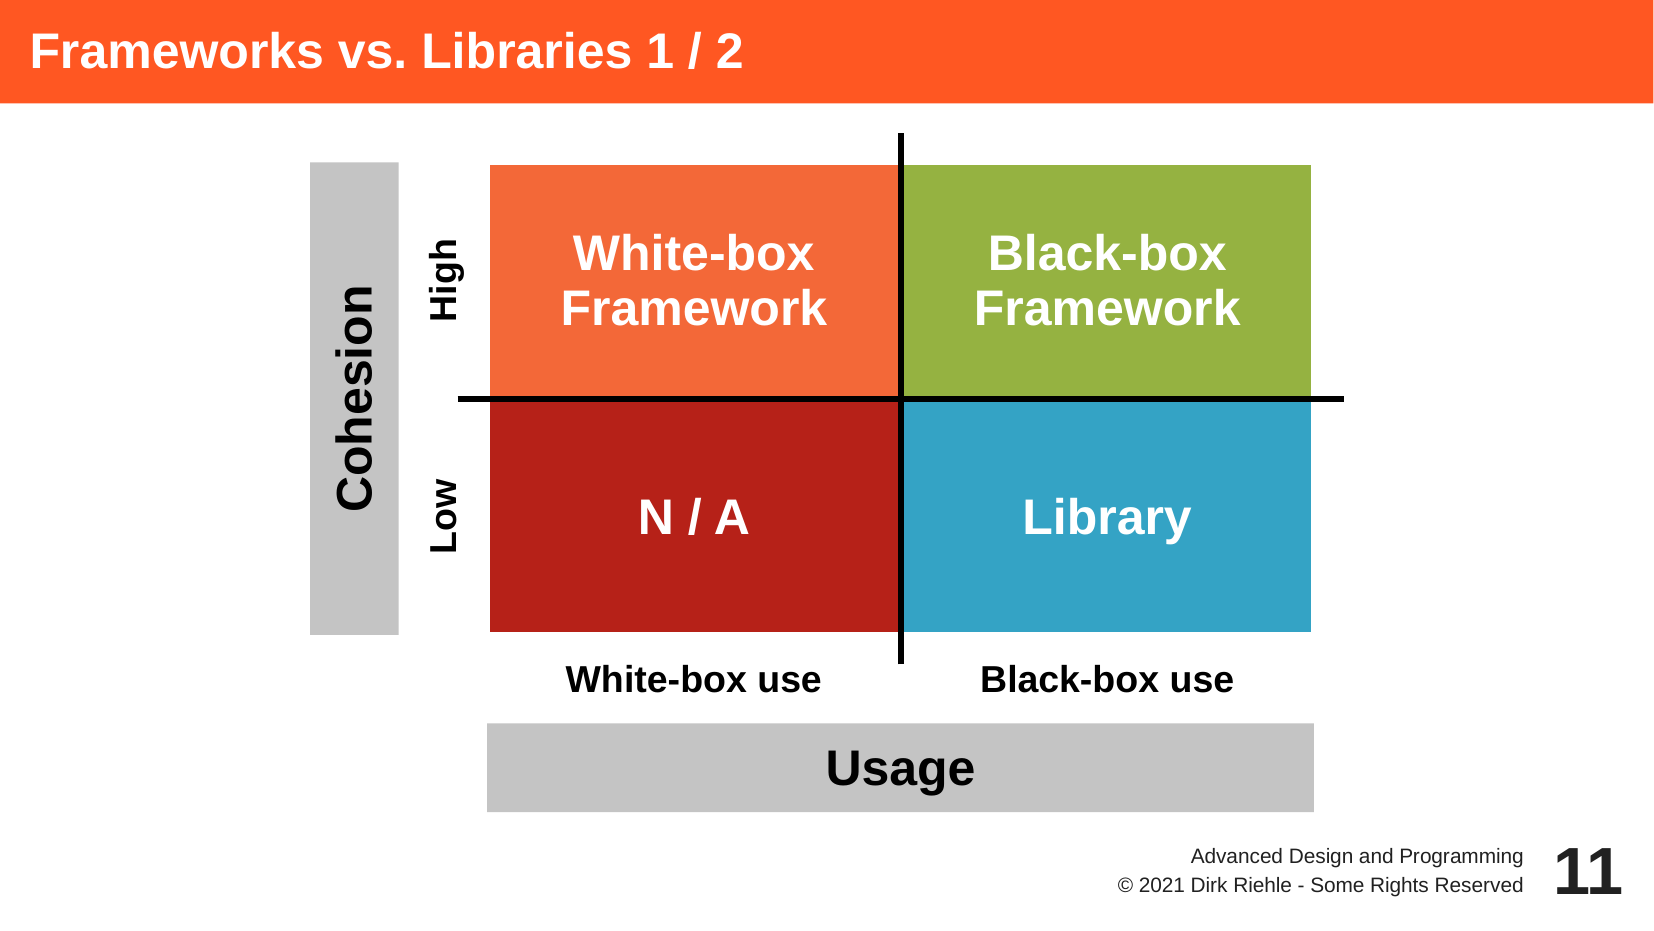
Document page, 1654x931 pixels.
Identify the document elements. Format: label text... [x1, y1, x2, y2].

text_box Usage [487, 723, 1314, 813]
title Frameworks vs. Libraries 1 / 2 [0, 0, 1654, 104]
text_box Black-box Framework [904, 162, 1314, 396]
text_box White-box use [487, 634, 900, 723]
text_box Black-box use [900, 634, 1314, 723]
text_box High [399, 162, 488, 399]
text_box White-box Framework [488, 162, 898, 396]
text_box N / A [488, 402, 898, 634]
text_box Low [399, 399, 488, 635]
text_box Cohesion [310, 162, 399, 635]
text_box Library [904, 402, 1314, 634]
